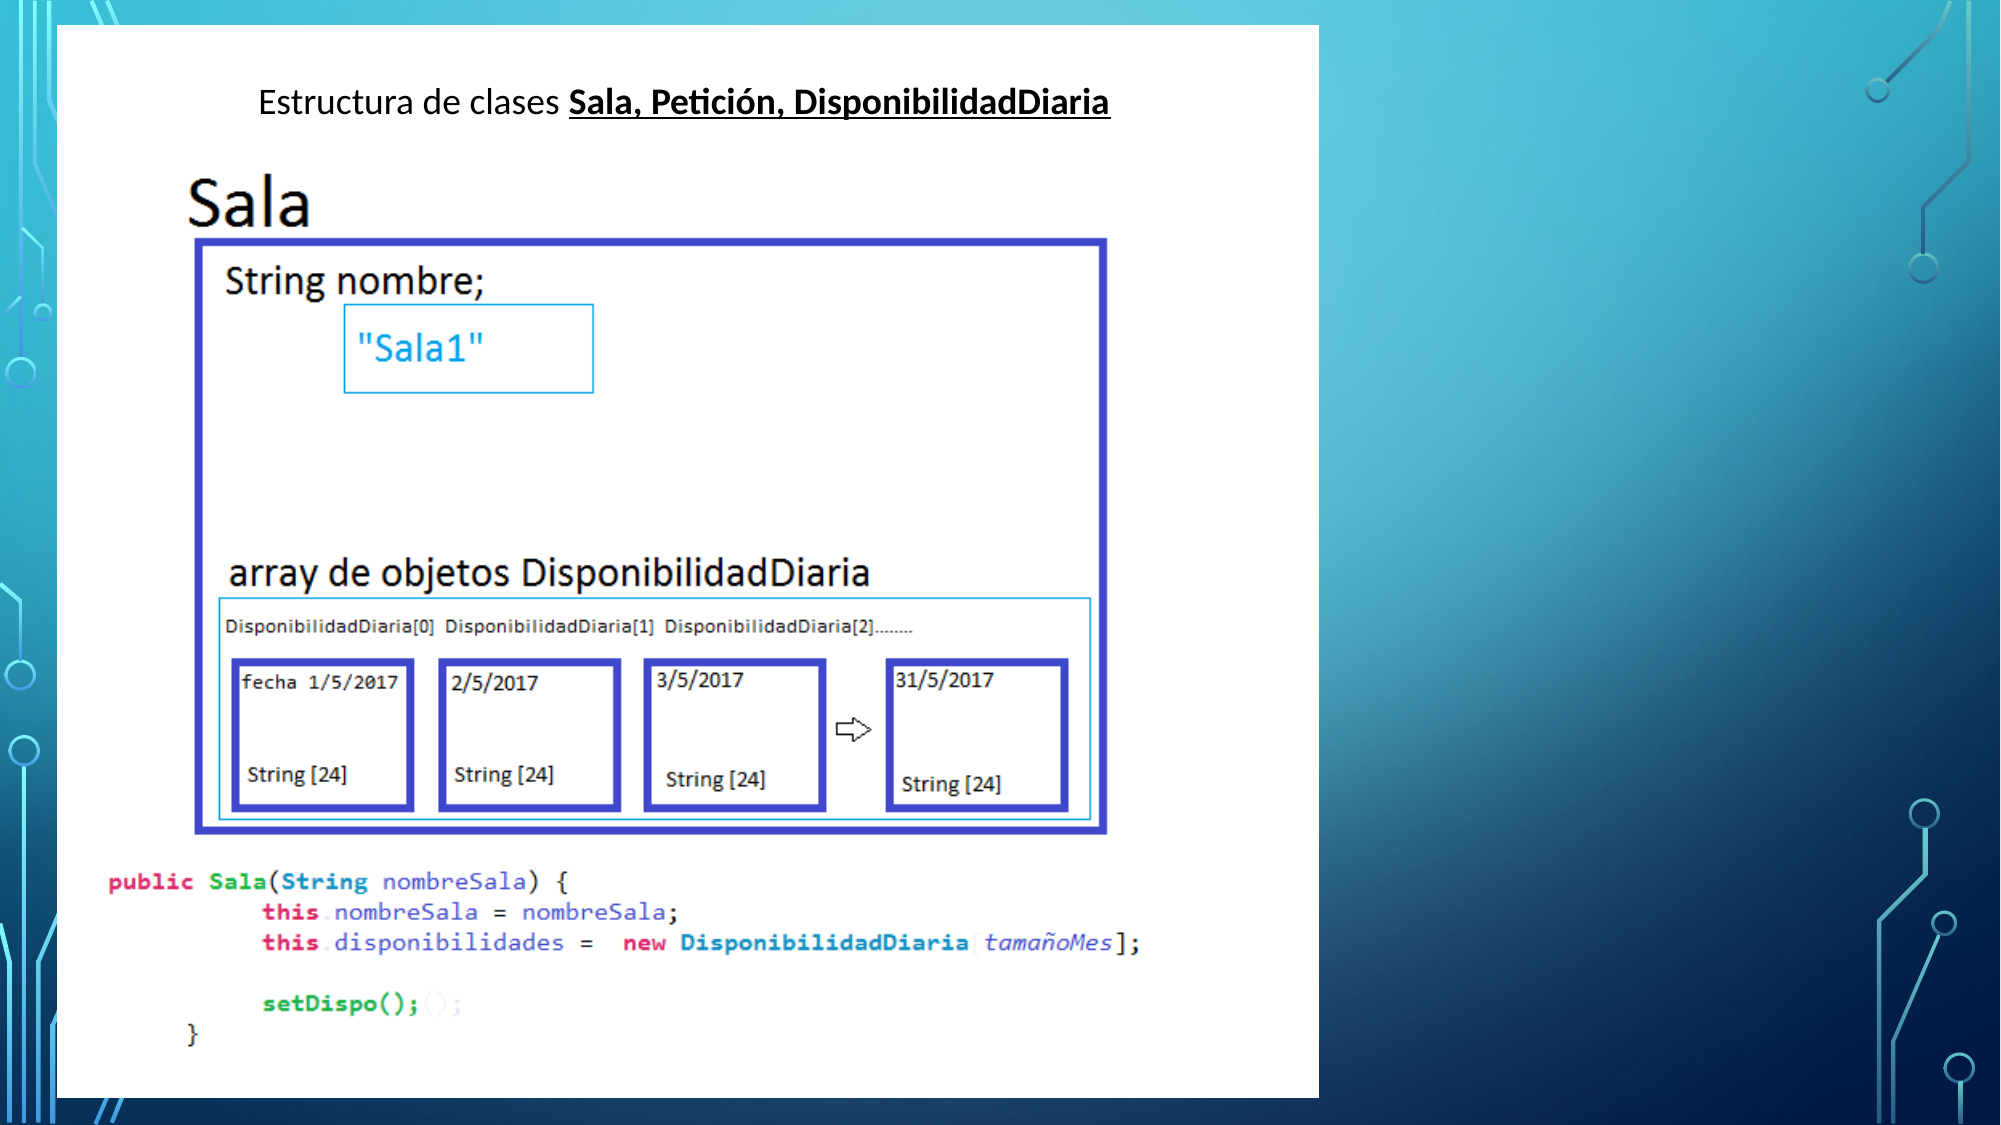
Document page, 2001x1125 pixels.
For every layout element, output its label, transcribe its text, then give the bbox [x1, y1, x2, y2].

text_box Estructura de clases Sala, Petición, DisponibilidadDiaria [243, 69, 1126, 129]
picture [57, 25, 1319, 1098]
